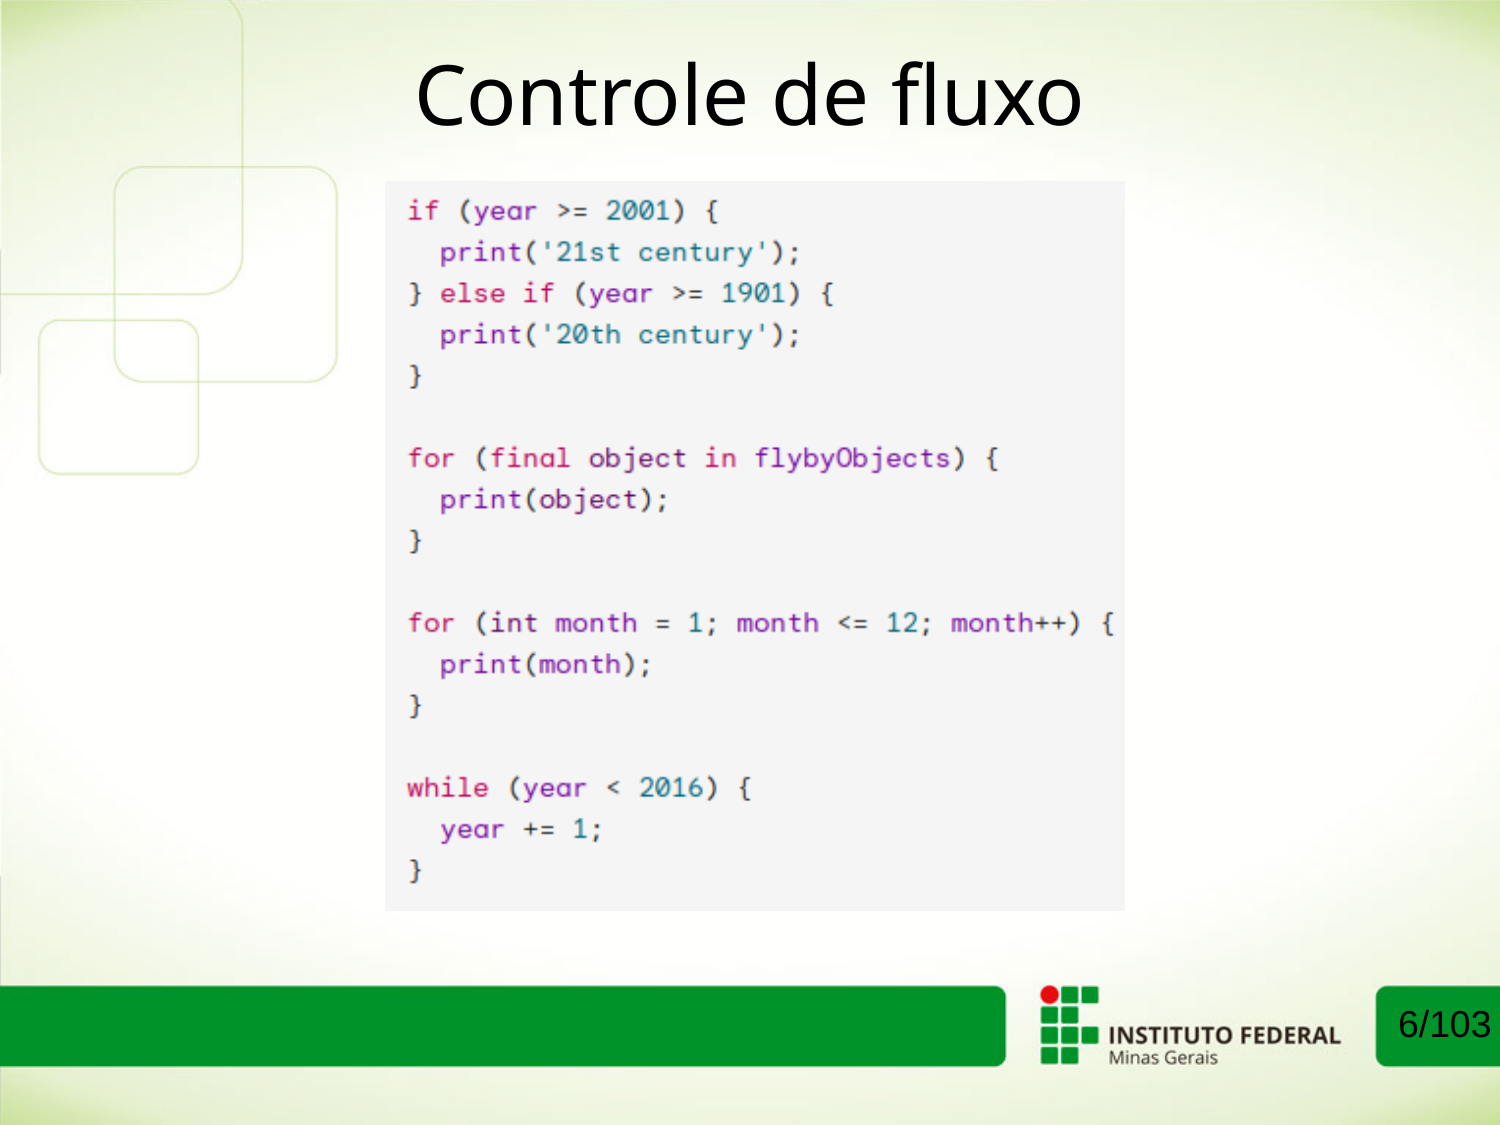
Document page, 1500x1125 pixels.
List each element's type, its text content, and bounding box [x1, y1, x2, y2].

picture [0, 0, 1500, 1125]
text_box Controle de fluxo [74, 30, 1425, 155]
